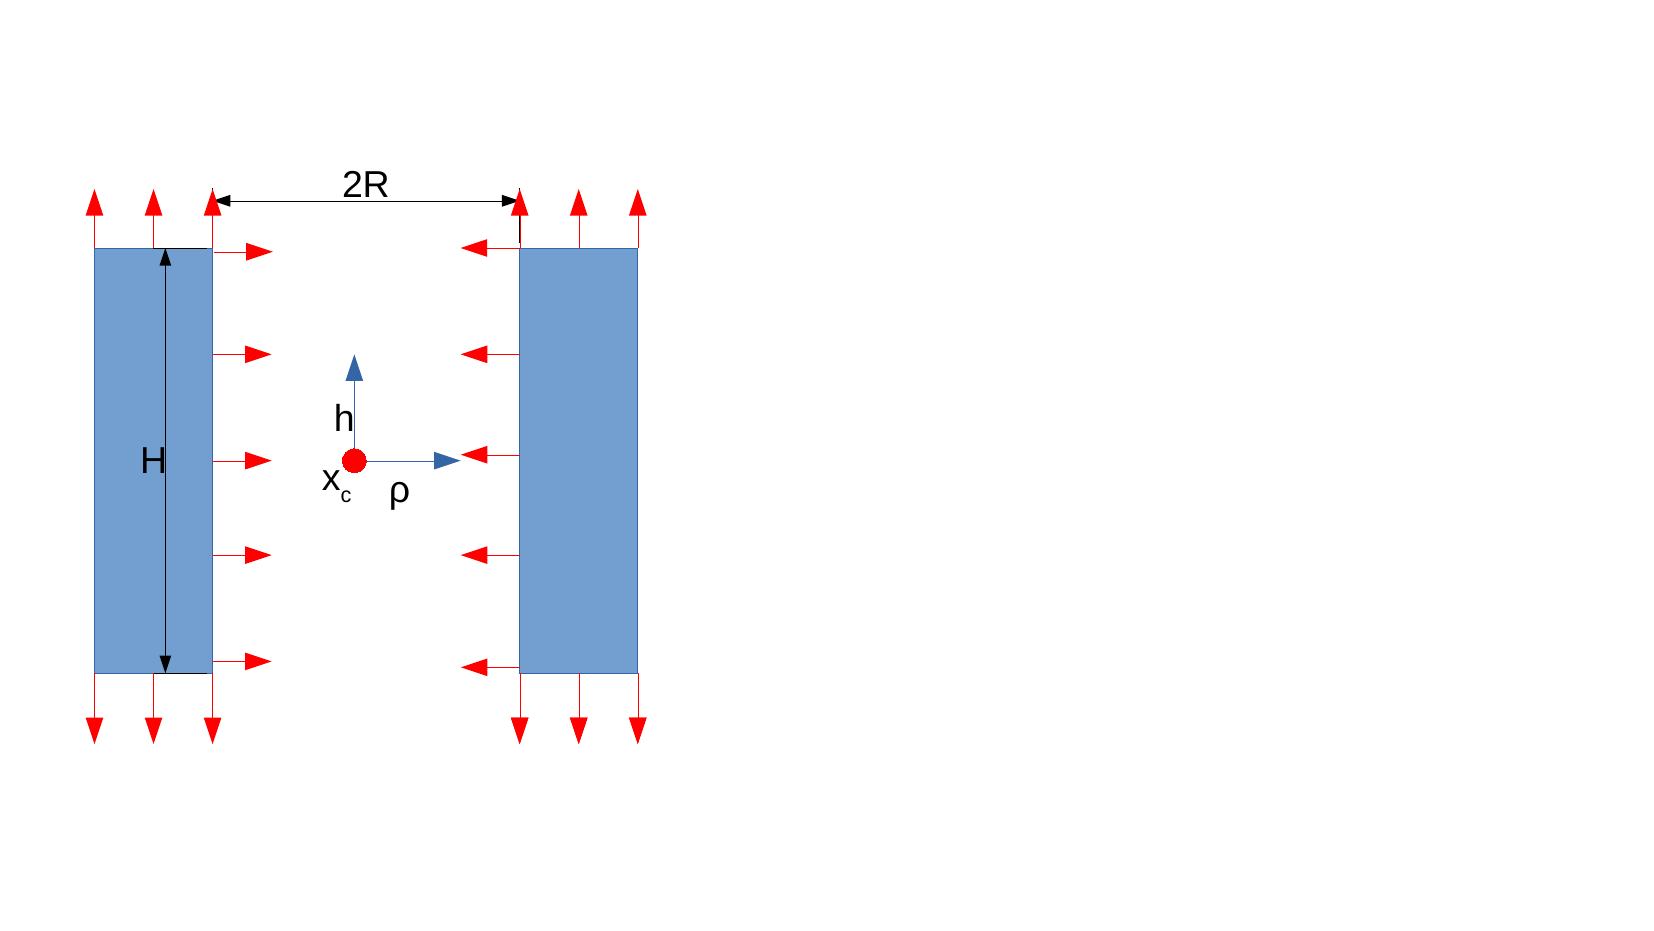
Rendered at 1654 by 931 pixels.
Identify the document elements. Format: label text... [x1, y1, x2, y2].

text_box ρ [374, 460, 426, 518]
text_box H [94, 248, 165, 674]
text_box [519, 248, 638, 674]
text_box xc [307, 448, 367, 515]
text_box H [166, 248, 213, 674]
text_box h [318, 389, 370, 447]
